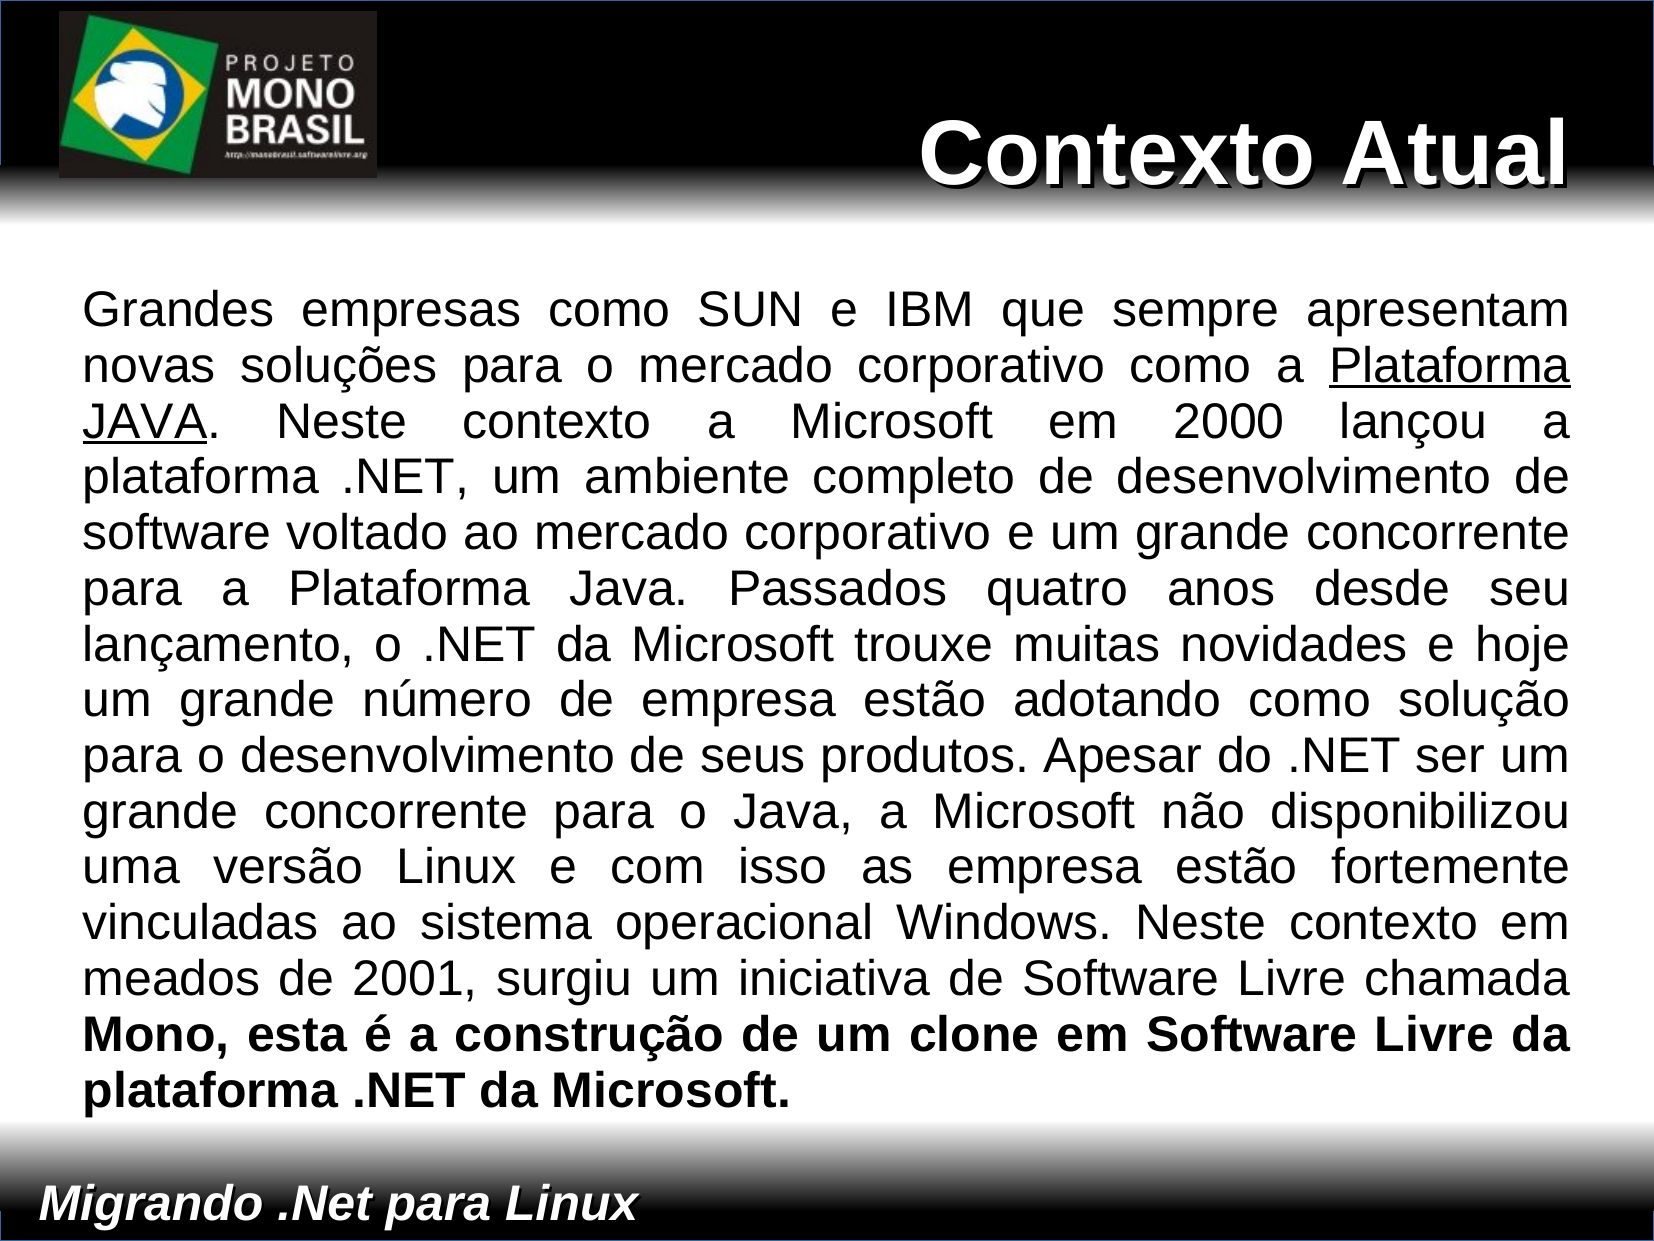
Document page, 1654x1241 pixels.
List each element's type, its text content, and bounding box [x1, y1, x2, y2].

picture [59, 11, 377, 178]
text_box Migrando .Net para Linux [23, 1168, 546, 1241]
title Contexto Atual [82, 49, 1571, 257]
subtitle Grandes empresas como SUN e IBM que sempre apresentam novas soluções para o mercado corporativo como a Plataforma JAVA. Neste contexto a Microsoft em 2000 lançou a plataforma .NET, um ambiente completo de desenvolvimento de software voltado ao mercado corporativo e um grande concorrente para a Plataforma Java. Passados quatro anos desde seu lançamento, o .NET da Microsoft trouxe muitas novidades e hoje um grande número de empresa estão adotando como solução para o desenvolvimento de seus produtos. Apesar do .NET ser um grande concorrente para o Java, a Microsoft não disponibilizou uma versão Linux e com isso as empresa estão fortemente vinculadas ao sistema operacional Windows. Neste contexto em meados de 2001, surgiu um iniciativa de Software Livre chamada Mono, esta é a construção de um clone em Software Livre da plataforma .NET da Microsoft. [82, 297, 1571, 1102]
